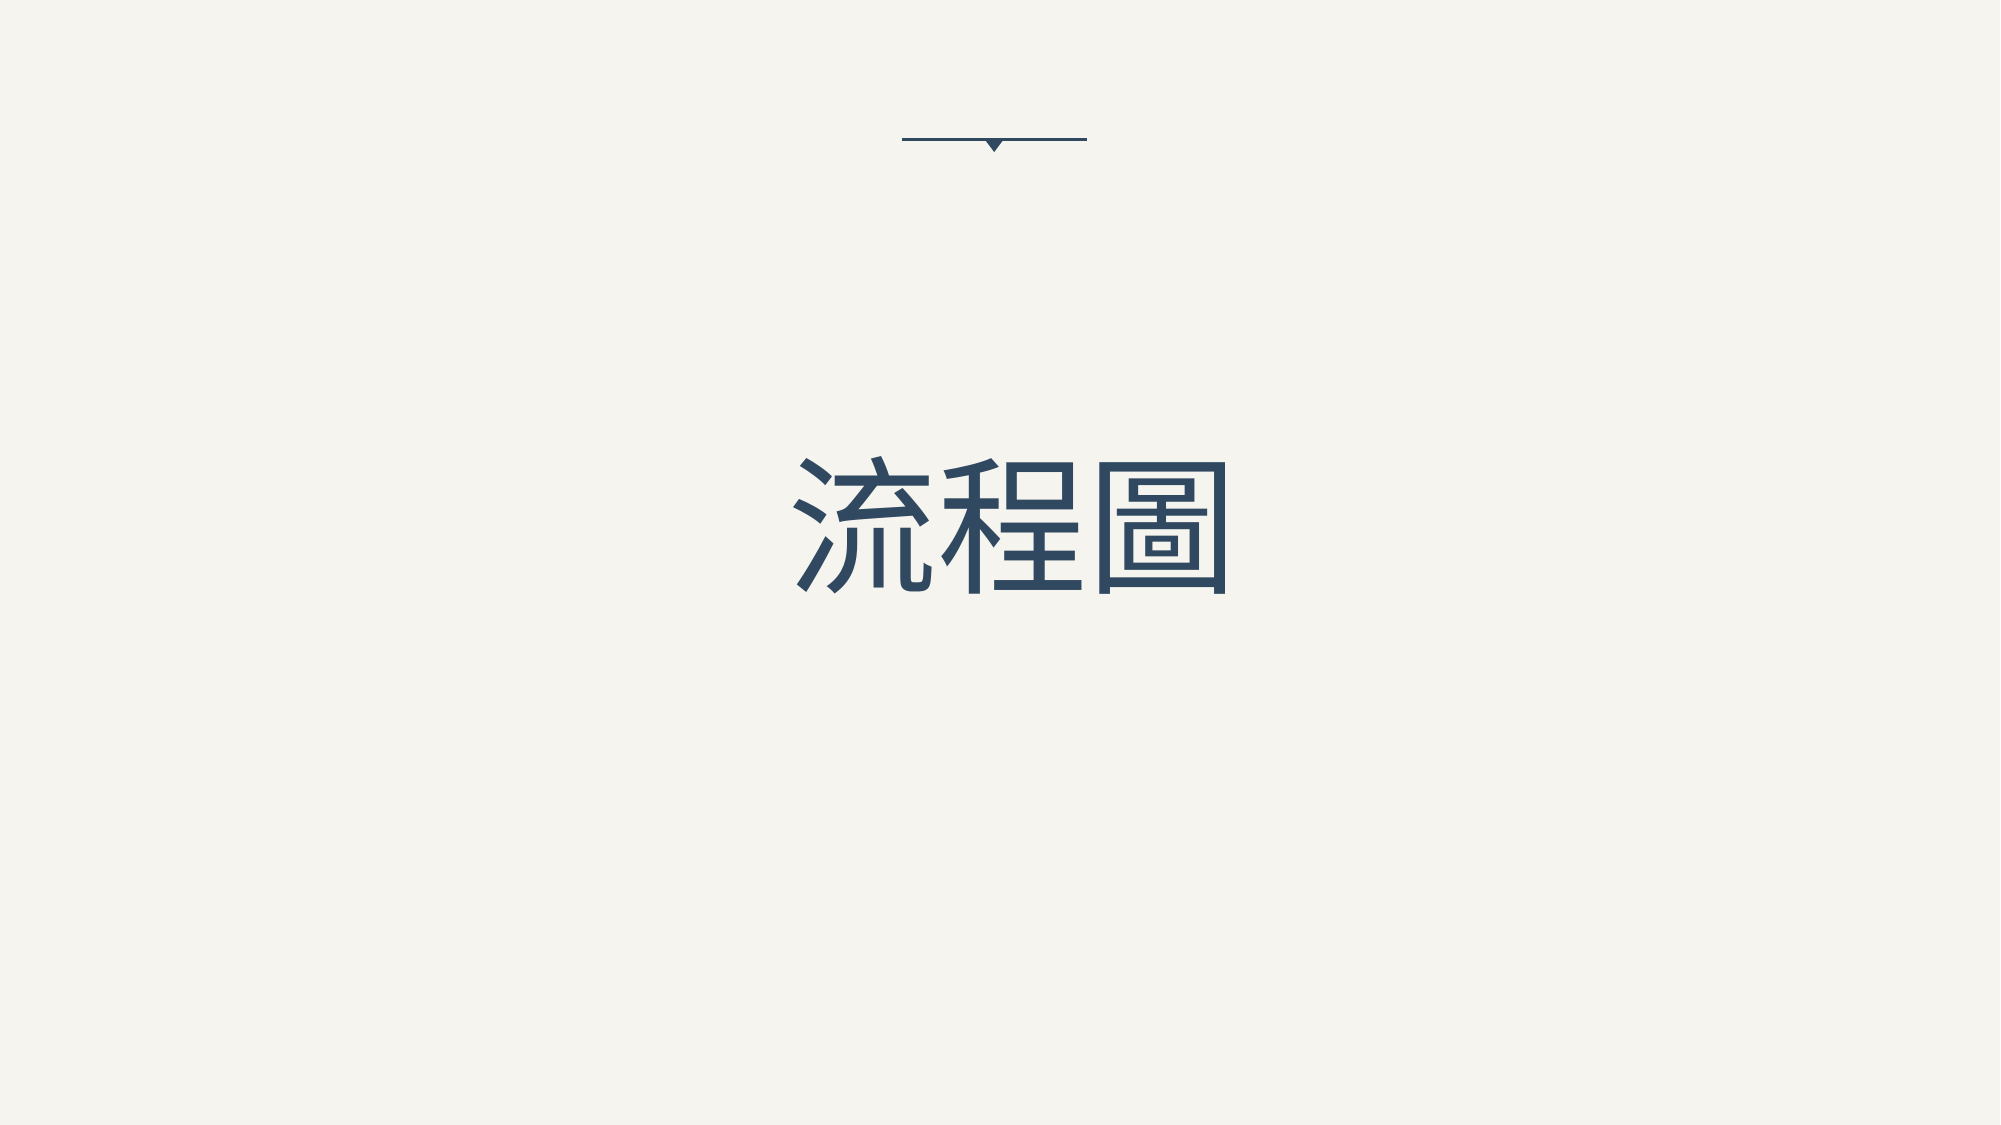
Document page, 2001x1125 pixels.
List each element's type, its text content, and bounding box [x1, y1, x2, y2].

text_box 流程圖 [772, 425, 1252, 620]
